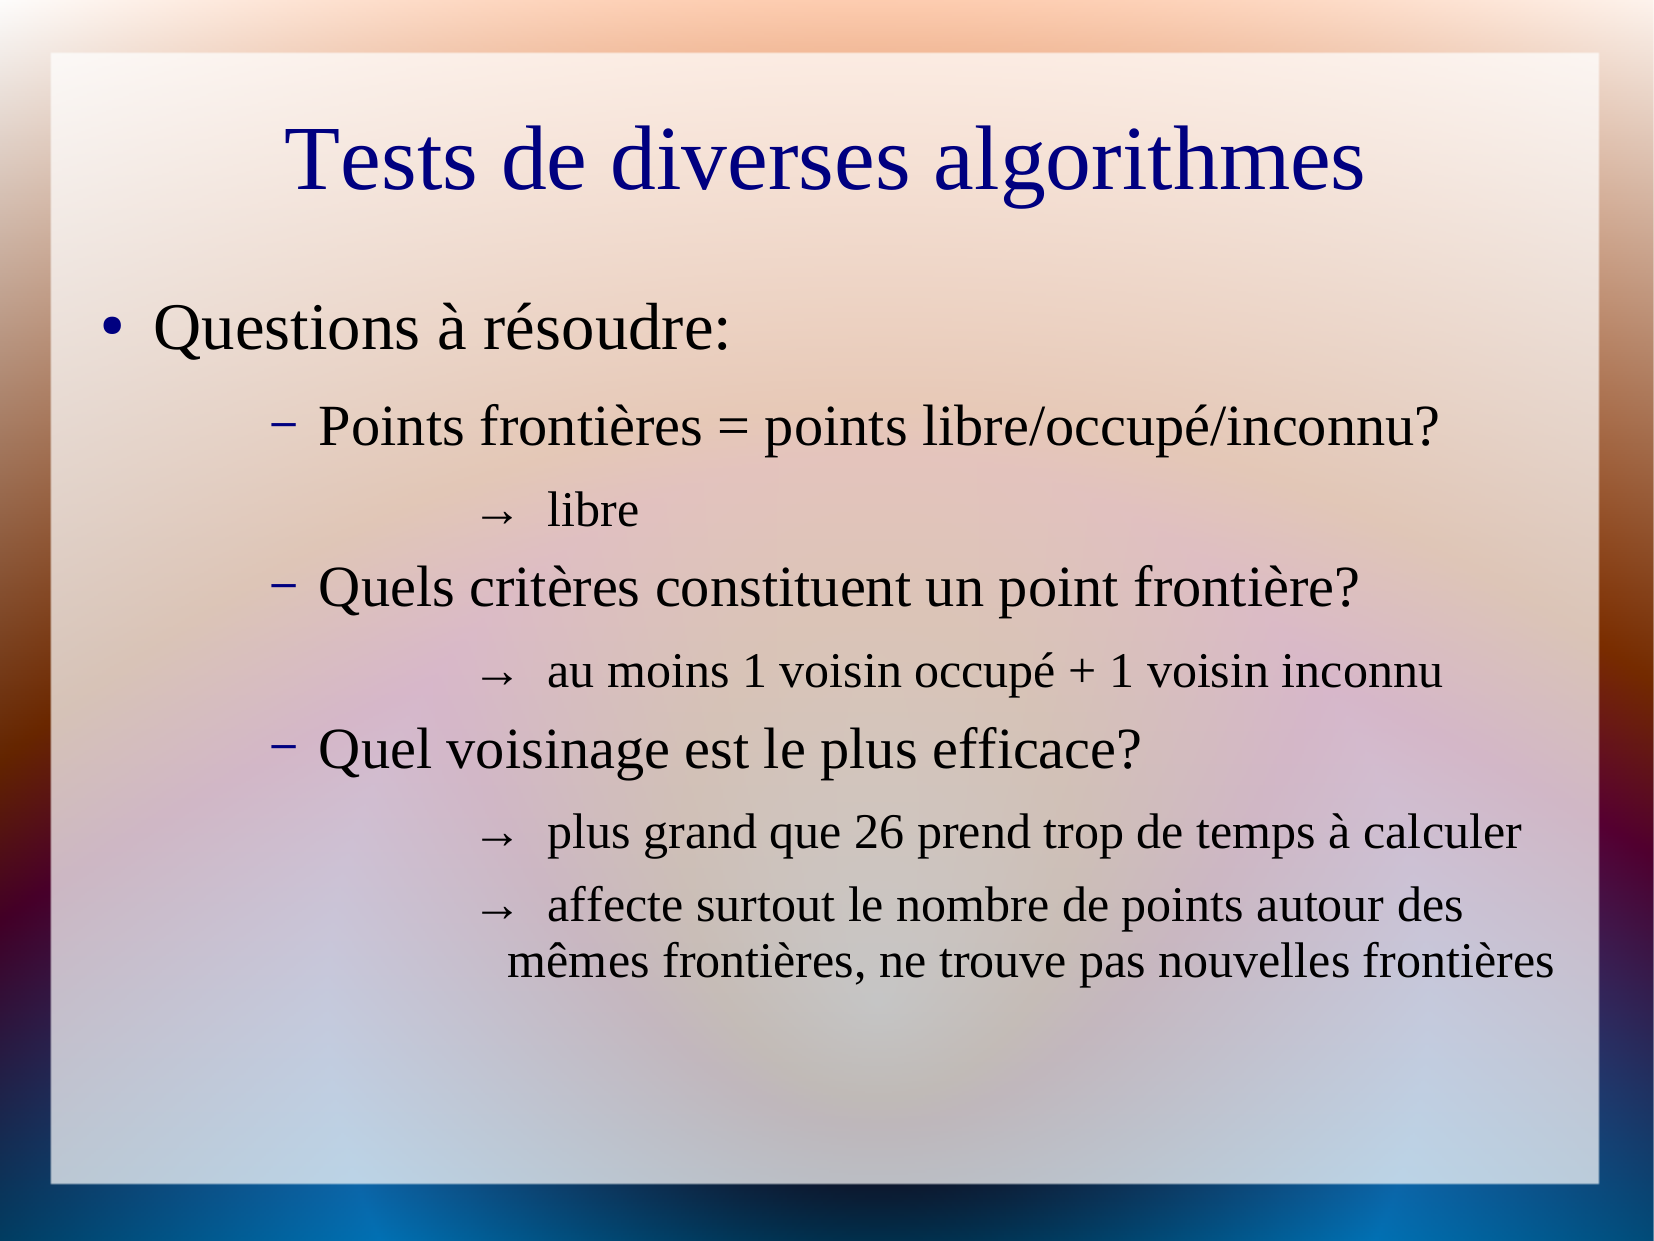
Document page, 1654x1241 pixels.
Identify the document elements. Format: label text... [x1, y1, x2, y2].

list Questions à résoudre: Points frontières = points libre/occupé/inconnu? → libre Quels critères constituent un point frontière? → au moins 1 voisin occupé + 1 voisin inconnu Quel voisinage est le plus efficace? → plus grand que 26 prend trop de temps à calculer → affecte surtout le nombre de points autour des mêmes frontières, ne trouve pas nouvelles frontières [82, 290, 1571, 1034]
picture [0, 0, 1654, 1241]
title Tests de diverses algorithmes [82, 55, 1571, 263]
